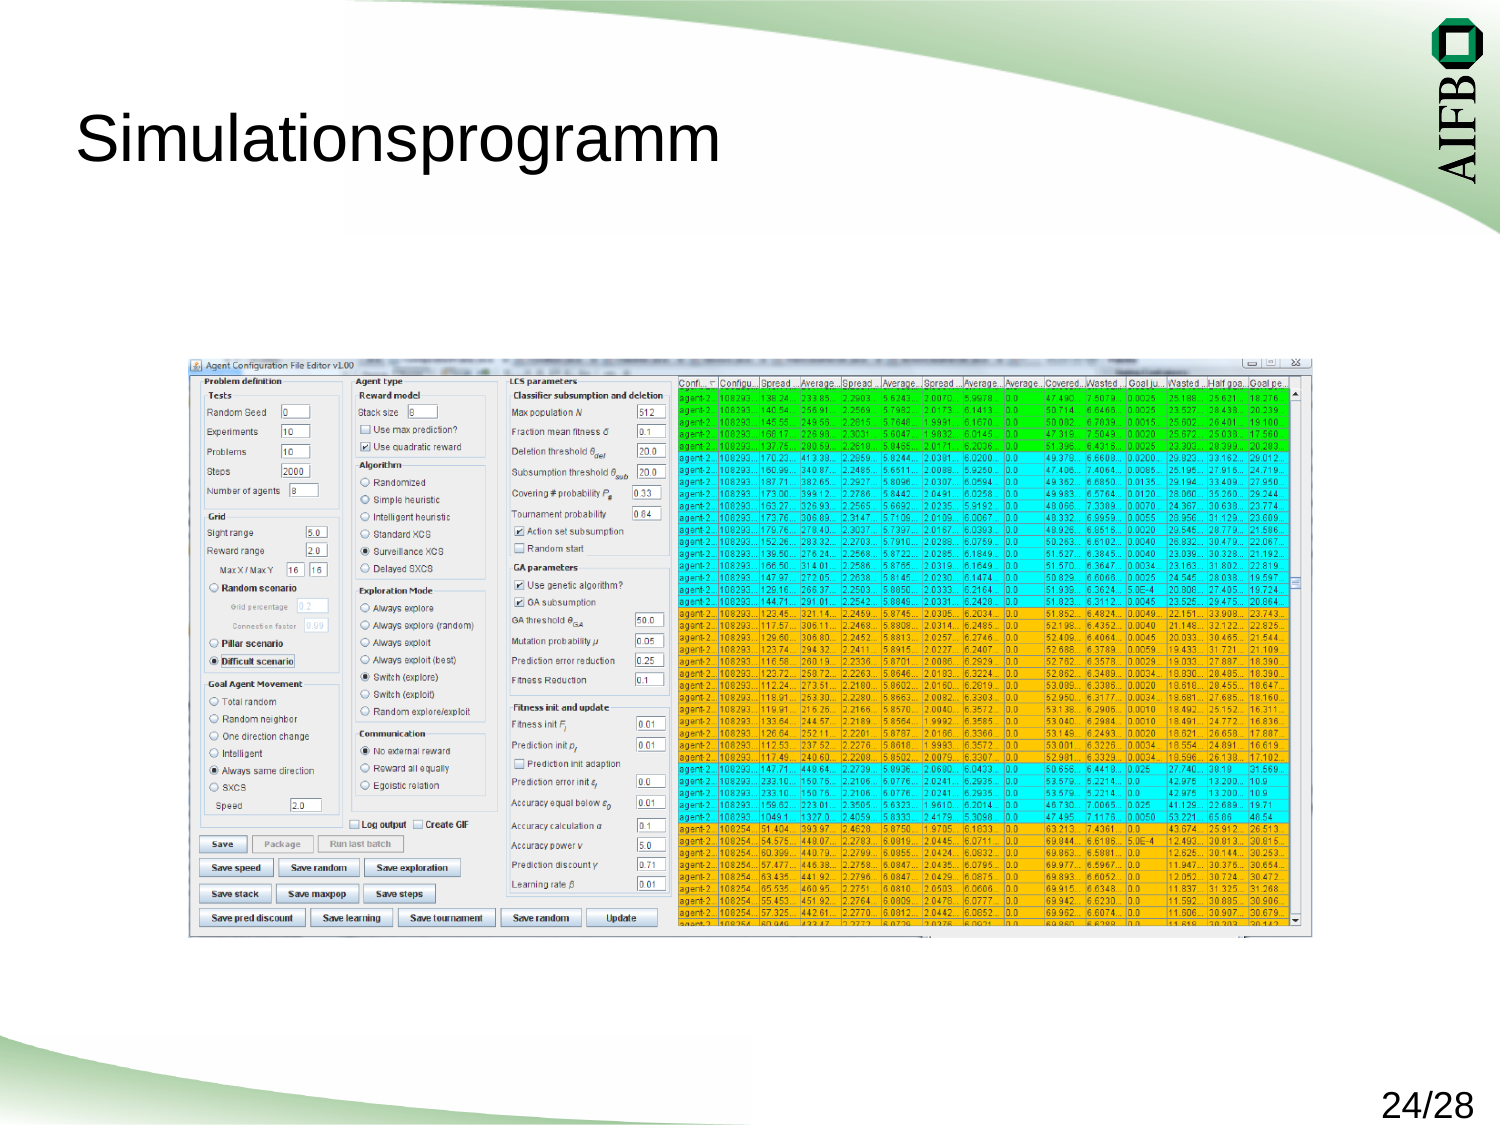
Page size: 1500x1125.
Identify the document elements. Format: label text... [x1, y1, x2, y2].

title Simulationsprogramm [75, 52, 958, 226]
picture [0, 1035, 751, 1125]
picture [187, 358, 1313, 938]
picture [345, 0, 1500, 234]
